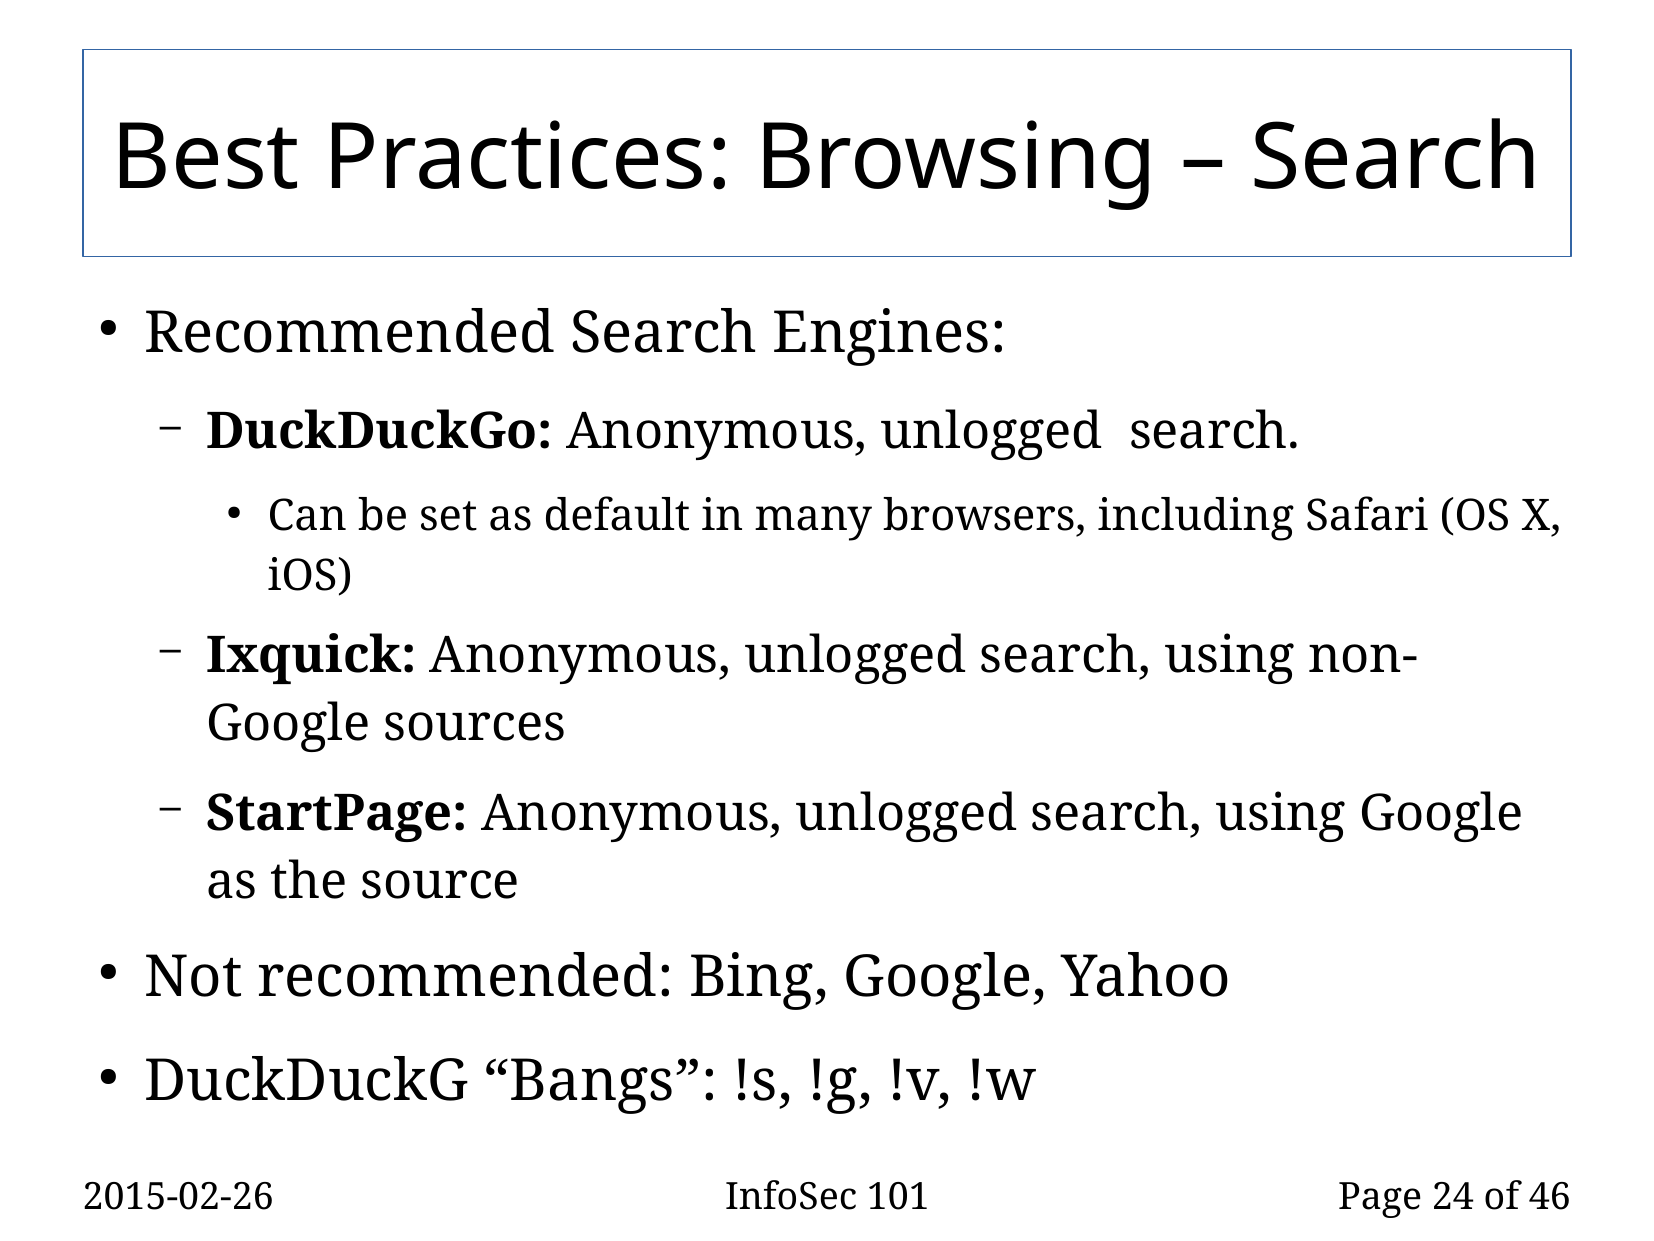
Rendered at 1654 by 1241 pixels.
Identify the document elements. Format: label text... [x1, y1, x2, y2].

list Recommended Search Engines: DuckDuckGo: Anonymous, unlogged search. Can be set as default in many browsers, including Safari (OS X, iOS) Ixquick: Anonymous, unlogged search, using non-Google sources StartPage: Anonymous, unlogged search, using Google as the source Not recommended: Bing, Google, Yahoo DuckDuckG “Bangs”: !s, !g, !v, !w [82, 290, 1571, 1126]
title Best Practices: Browsing – Search [82, 49, 1571, 257]
